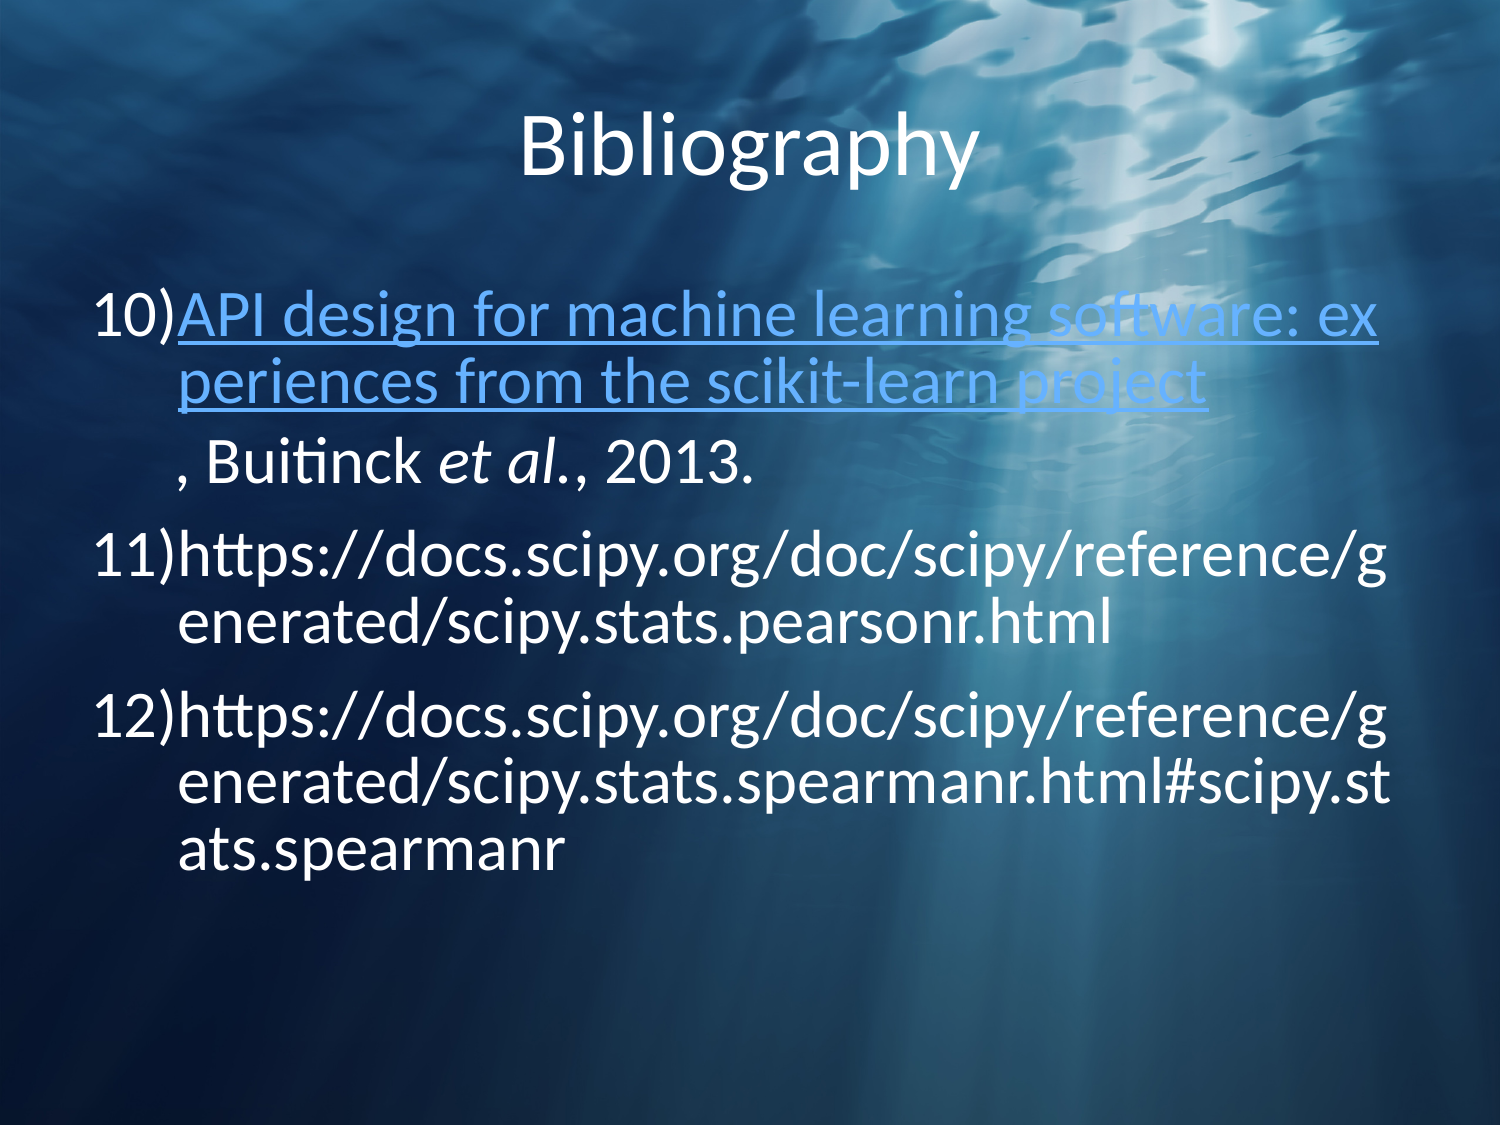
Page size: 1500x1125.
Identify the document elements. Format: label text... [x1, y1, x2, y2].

list API design for machine learning software: experiences from the scikit-learn project, Buitinck et al., 2013. https://docs.scipy.org/doc/scipy/reference/generated/scipy.stats.pearsonr.html https://docs.scipy.org/doc/scipy/reference/generated/scipy.stats.spearmanr.html#scipy.stats.spearmanr [75, 262, 1425, 1005]
title Bibliography [75, 45, 1425, 233]
picture [0, 0, 1500, 1125]
